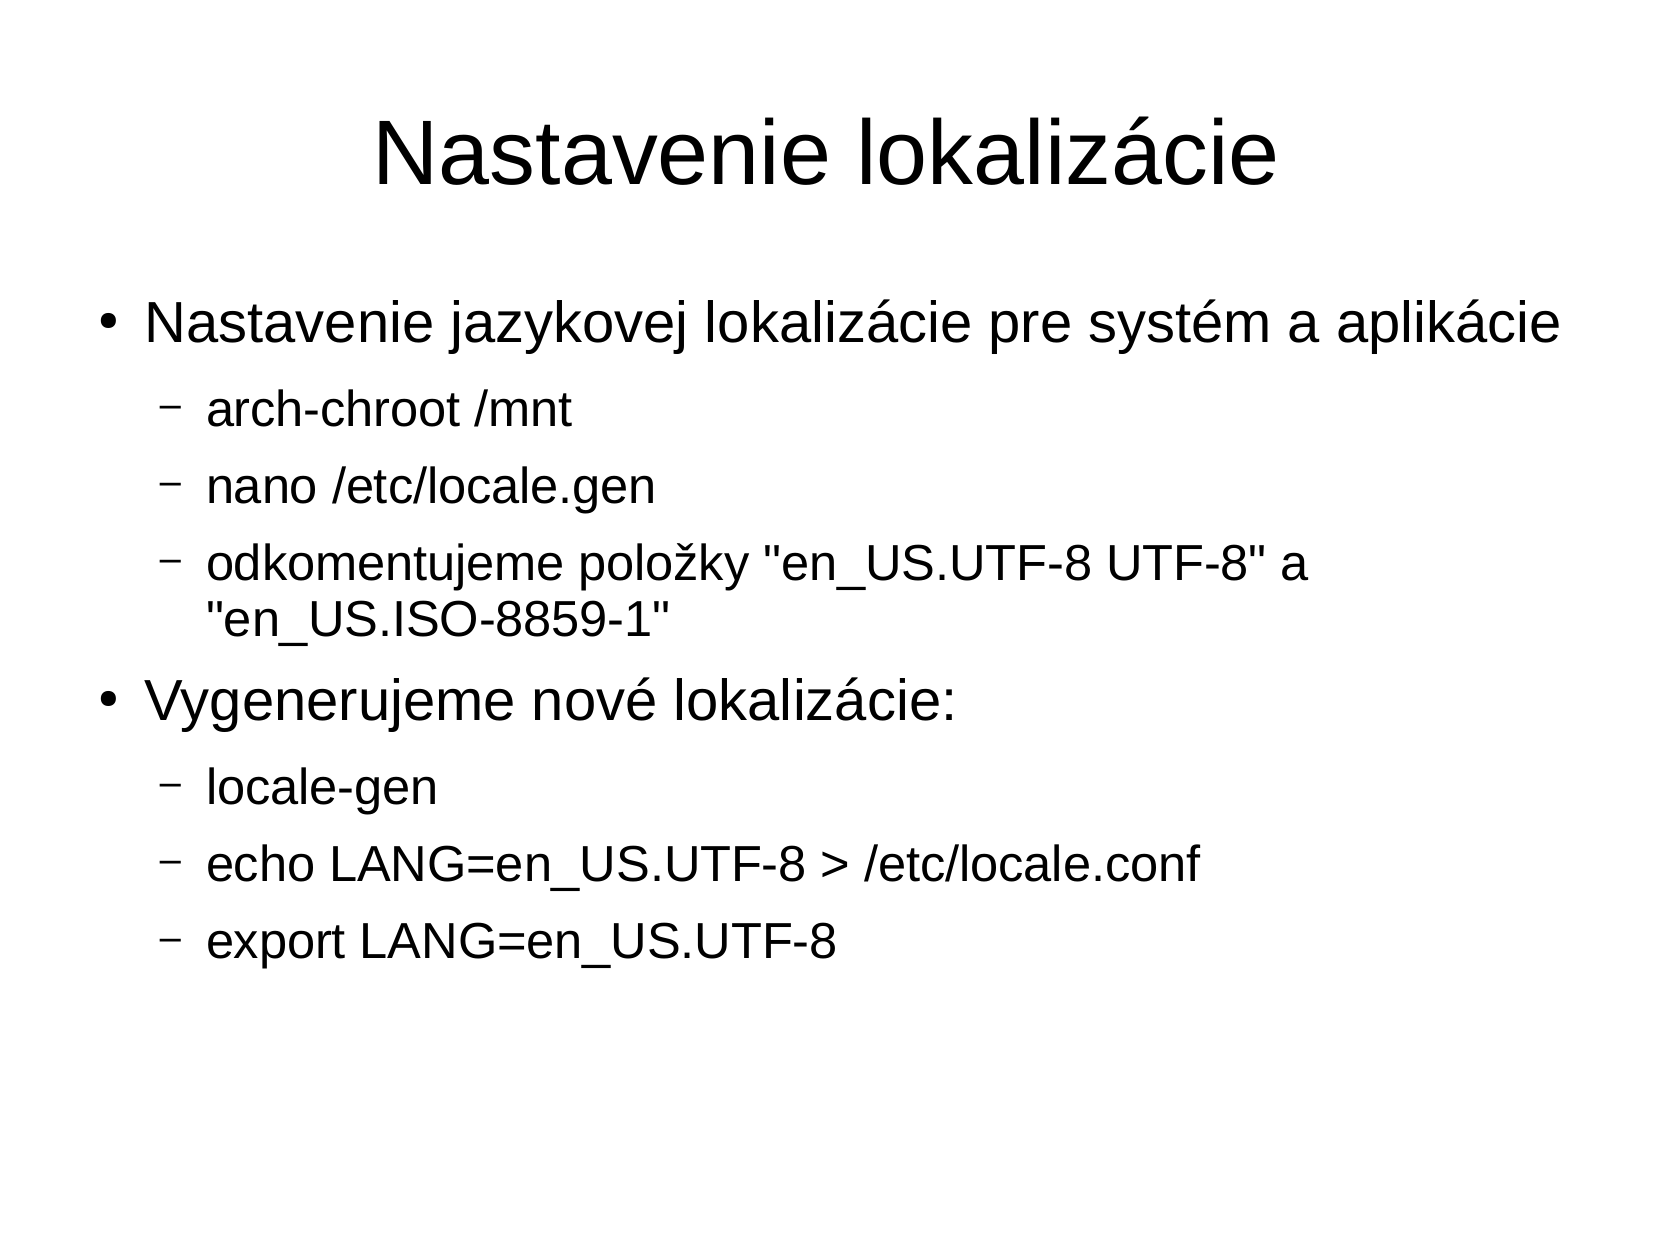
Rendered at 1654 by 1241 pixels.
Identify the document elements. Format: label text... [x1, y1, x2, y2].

title Nastavenie lokalizácie [82, 49, 1571, 257]
list Nastavenie jazykovej lokalizácie pre systém a aplikácie arch-chroot /mnt nano /etc/locale.gen odkomentujeme položky "en_US.UTF-8 UTF-8" a "en_US.ISO-8859-1" Vygenerujeme nové lokalizácie: locale-gen echo LANG=en_US.UTF-8 > /etc/locale.conf export LANG=en_US.UTF-8 [82, 290, 1571, 1010]
